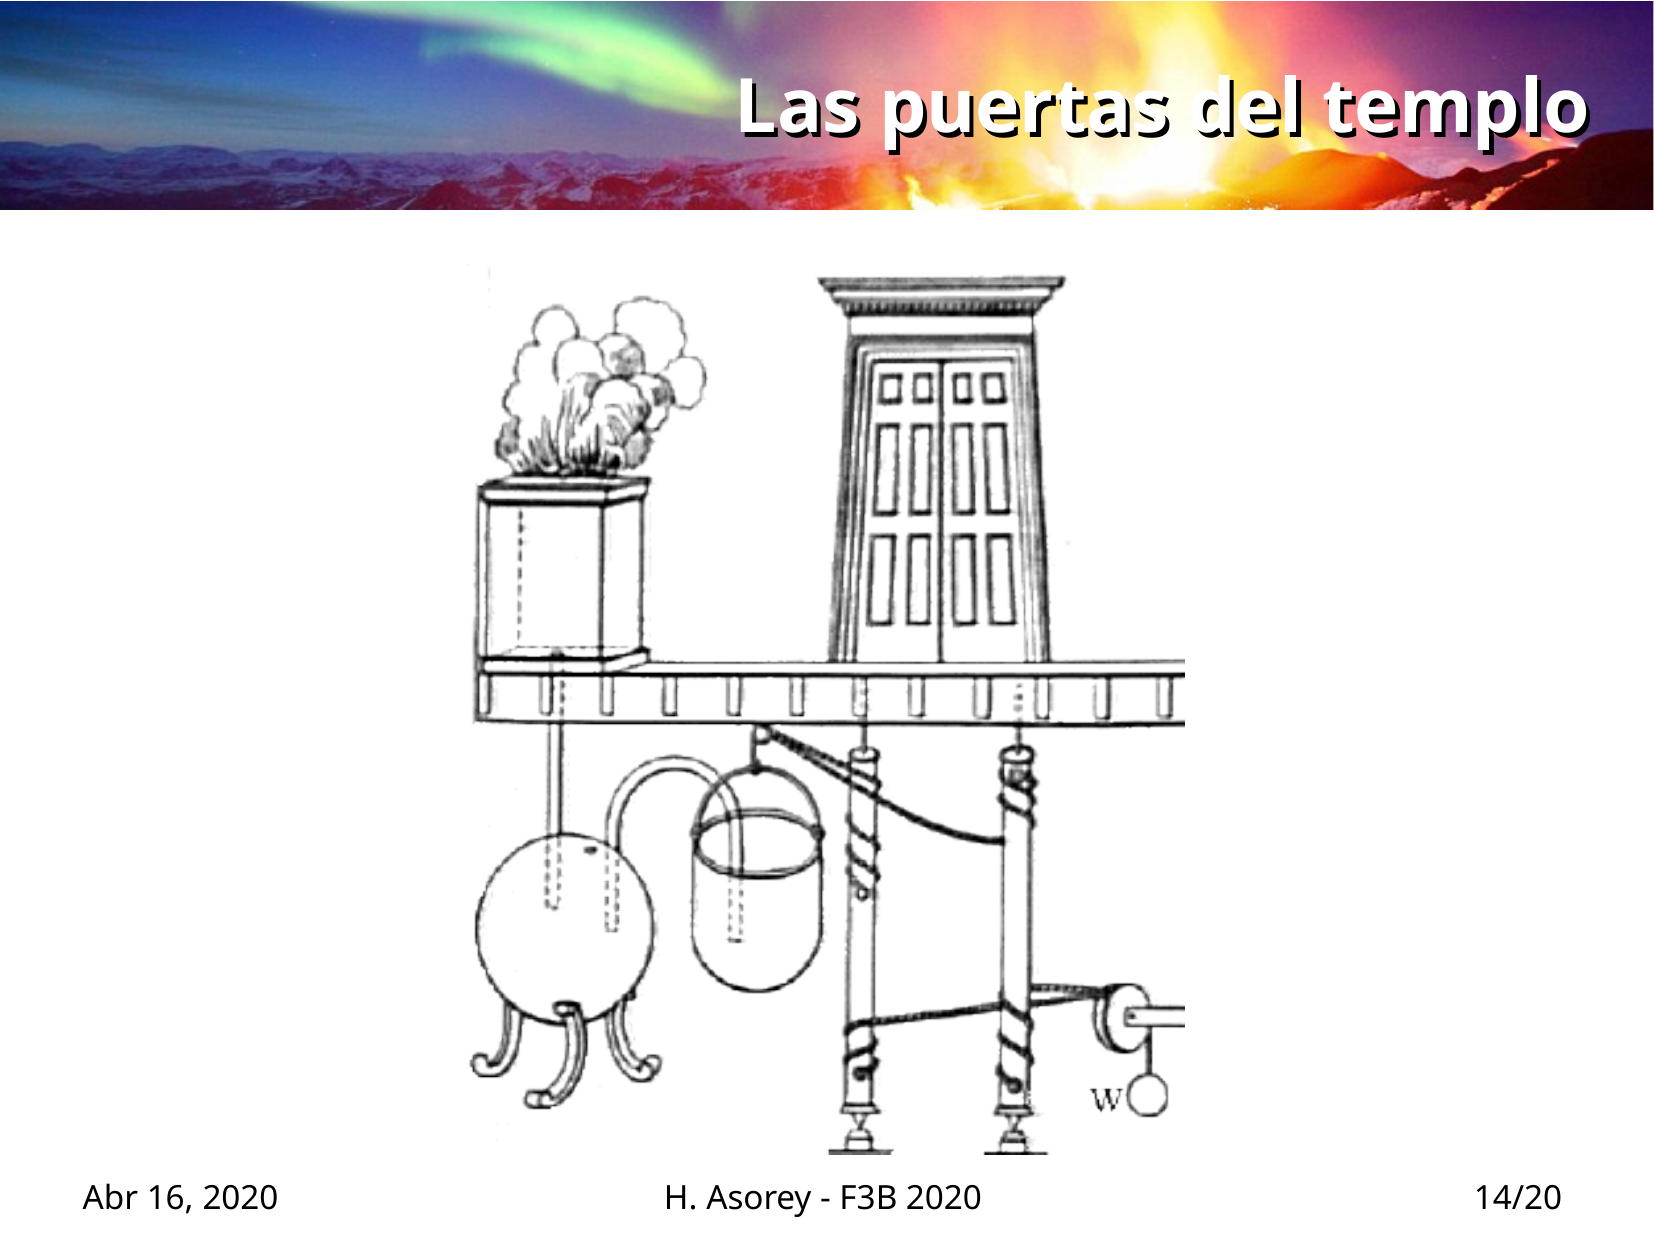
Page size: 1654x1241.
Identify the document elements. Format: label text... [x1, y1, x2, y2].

picture [0, 1, 1654, 210]
title Las puertas del templo [45, 15, 1606, 191]
picture [465, 254, 1185, 1156]
